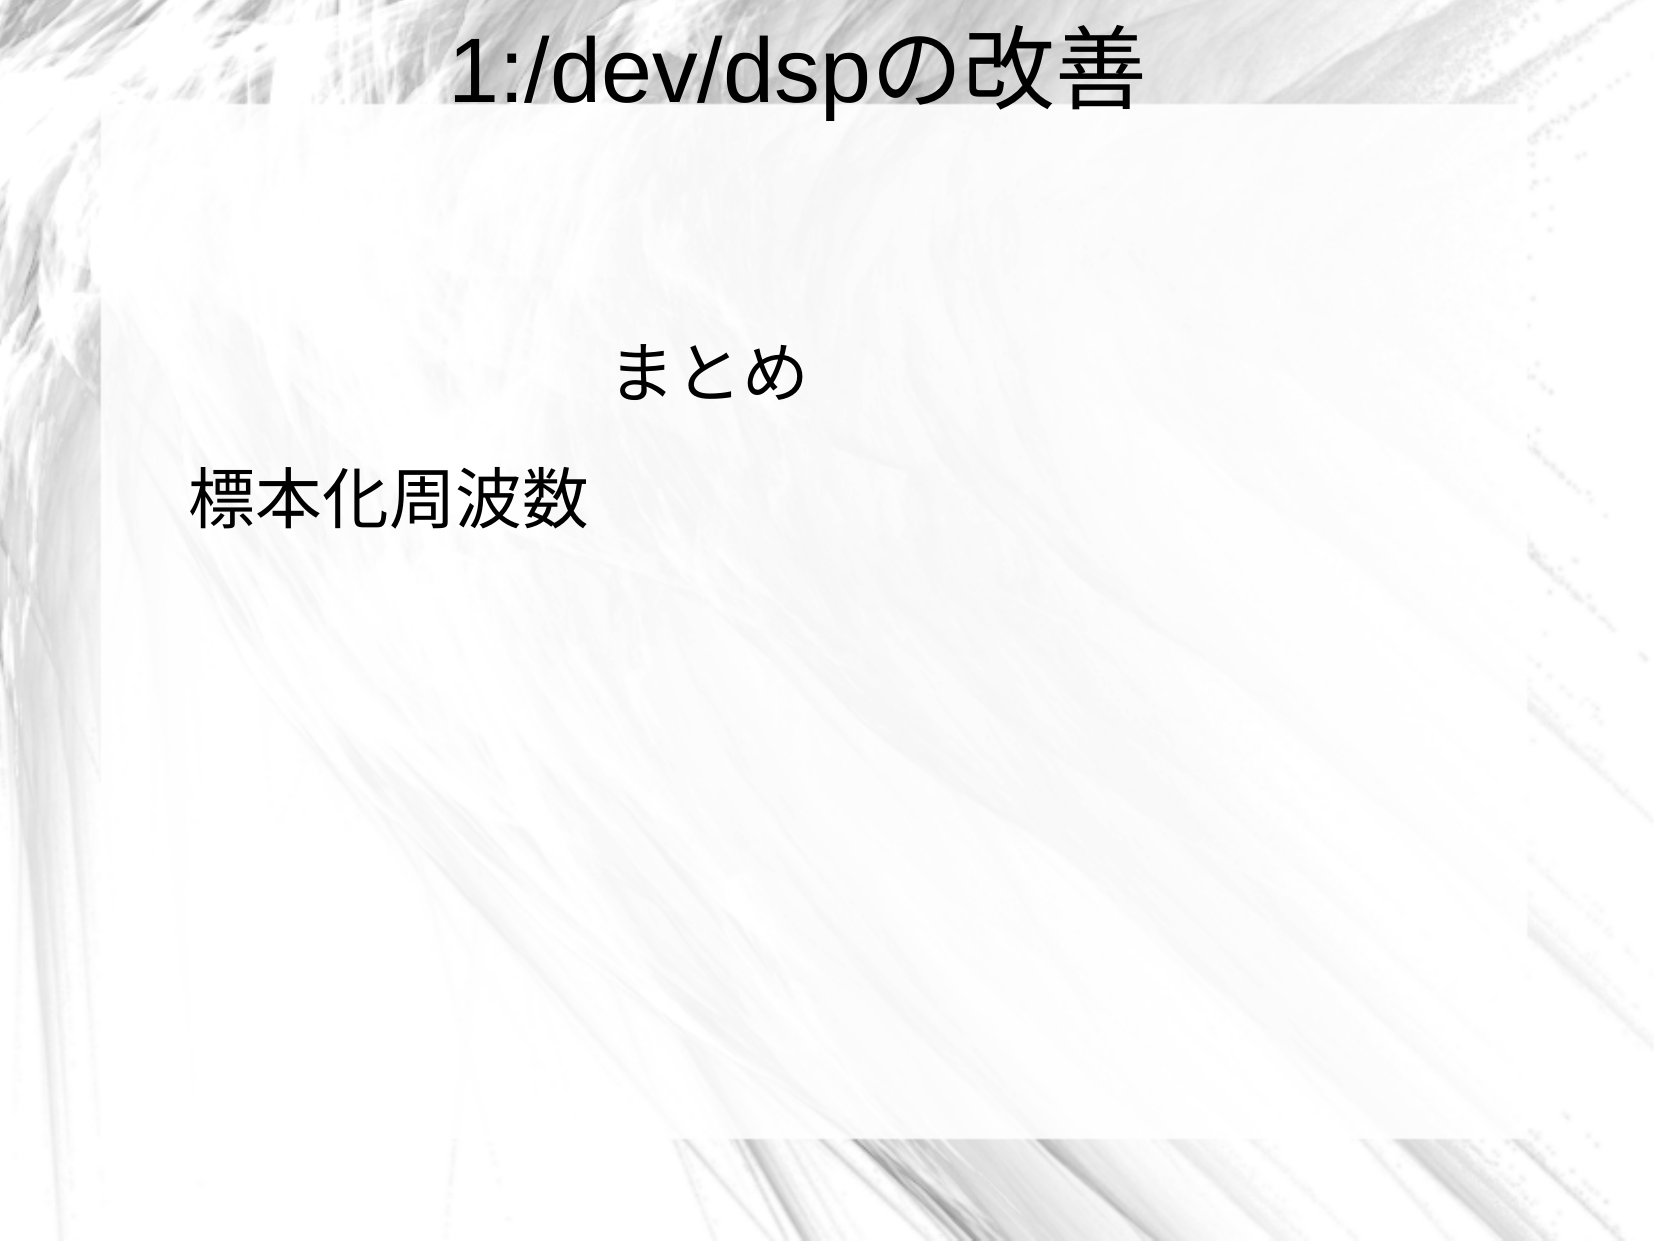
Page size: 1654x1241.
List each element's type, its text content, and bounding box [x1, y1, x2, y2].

text_box 1:/dev/dspの改善 [401, 13, 1194, 113]
picture [0, 0, 1654, 1241]
list まとめ 標本化周波数 [118, 319, 1571, 1040]
